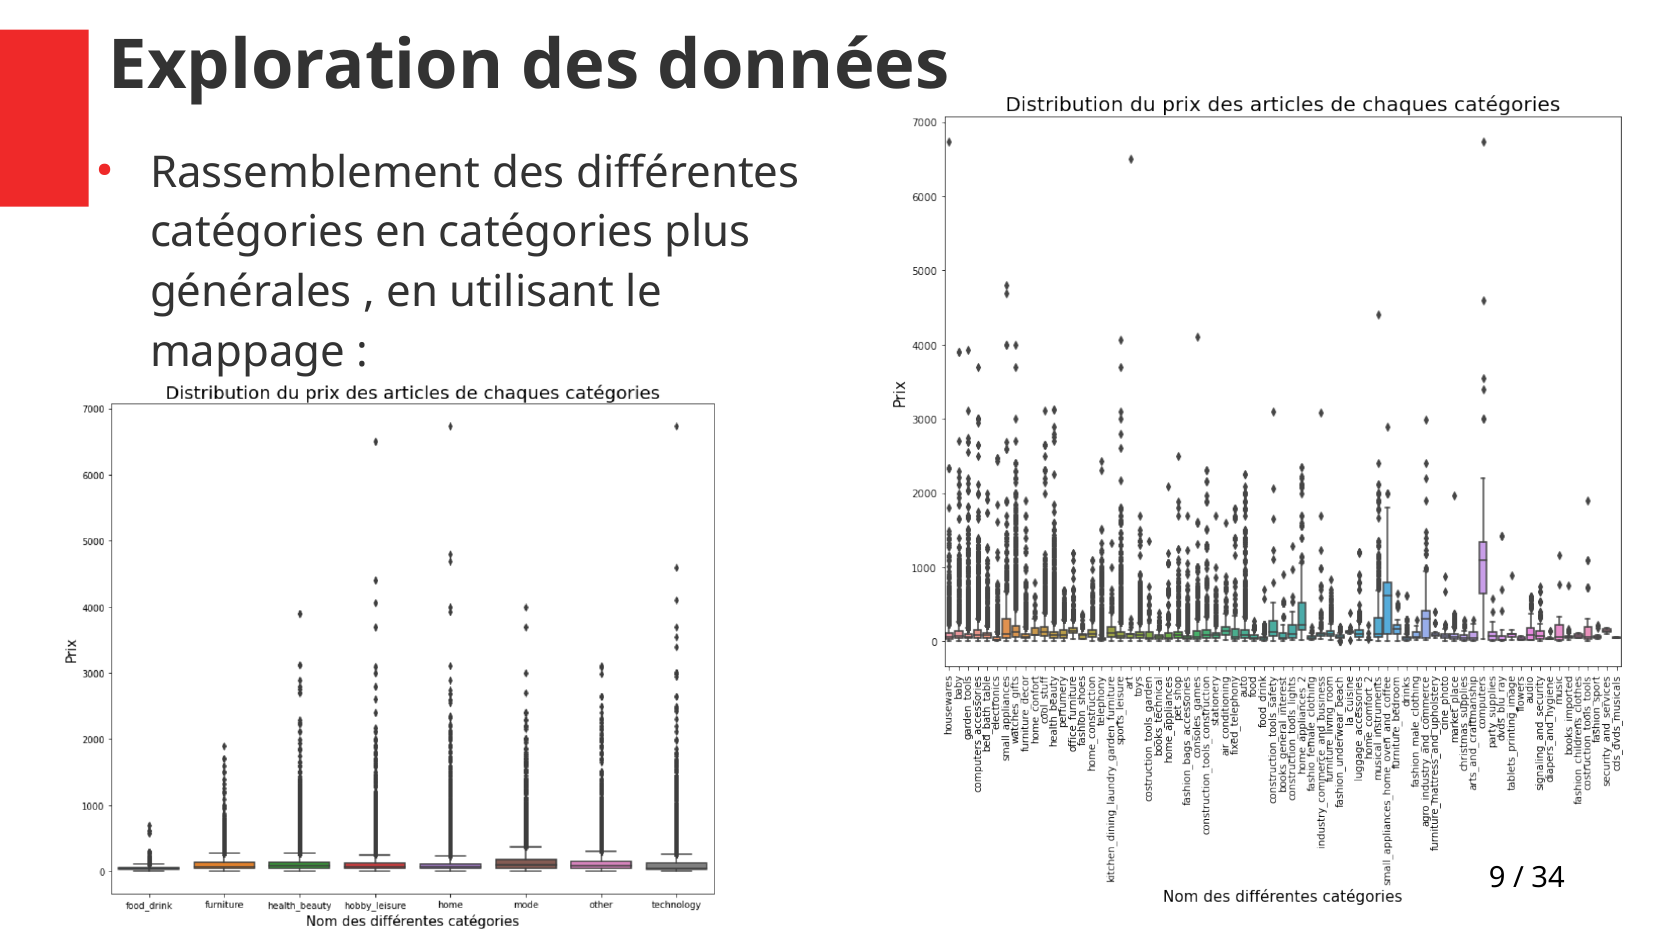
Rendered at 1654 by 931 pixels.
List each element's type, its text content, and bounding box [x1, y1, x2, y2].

list Rassemblement des différentes catégories en catégories plus générales , en utilisant le mappage : [79, 59, 827, 680]
picture [60, 383, 725, 931]
picture [885, 88, 1629, 911]
title Exploration des données [108, 0, 1645, 203]
